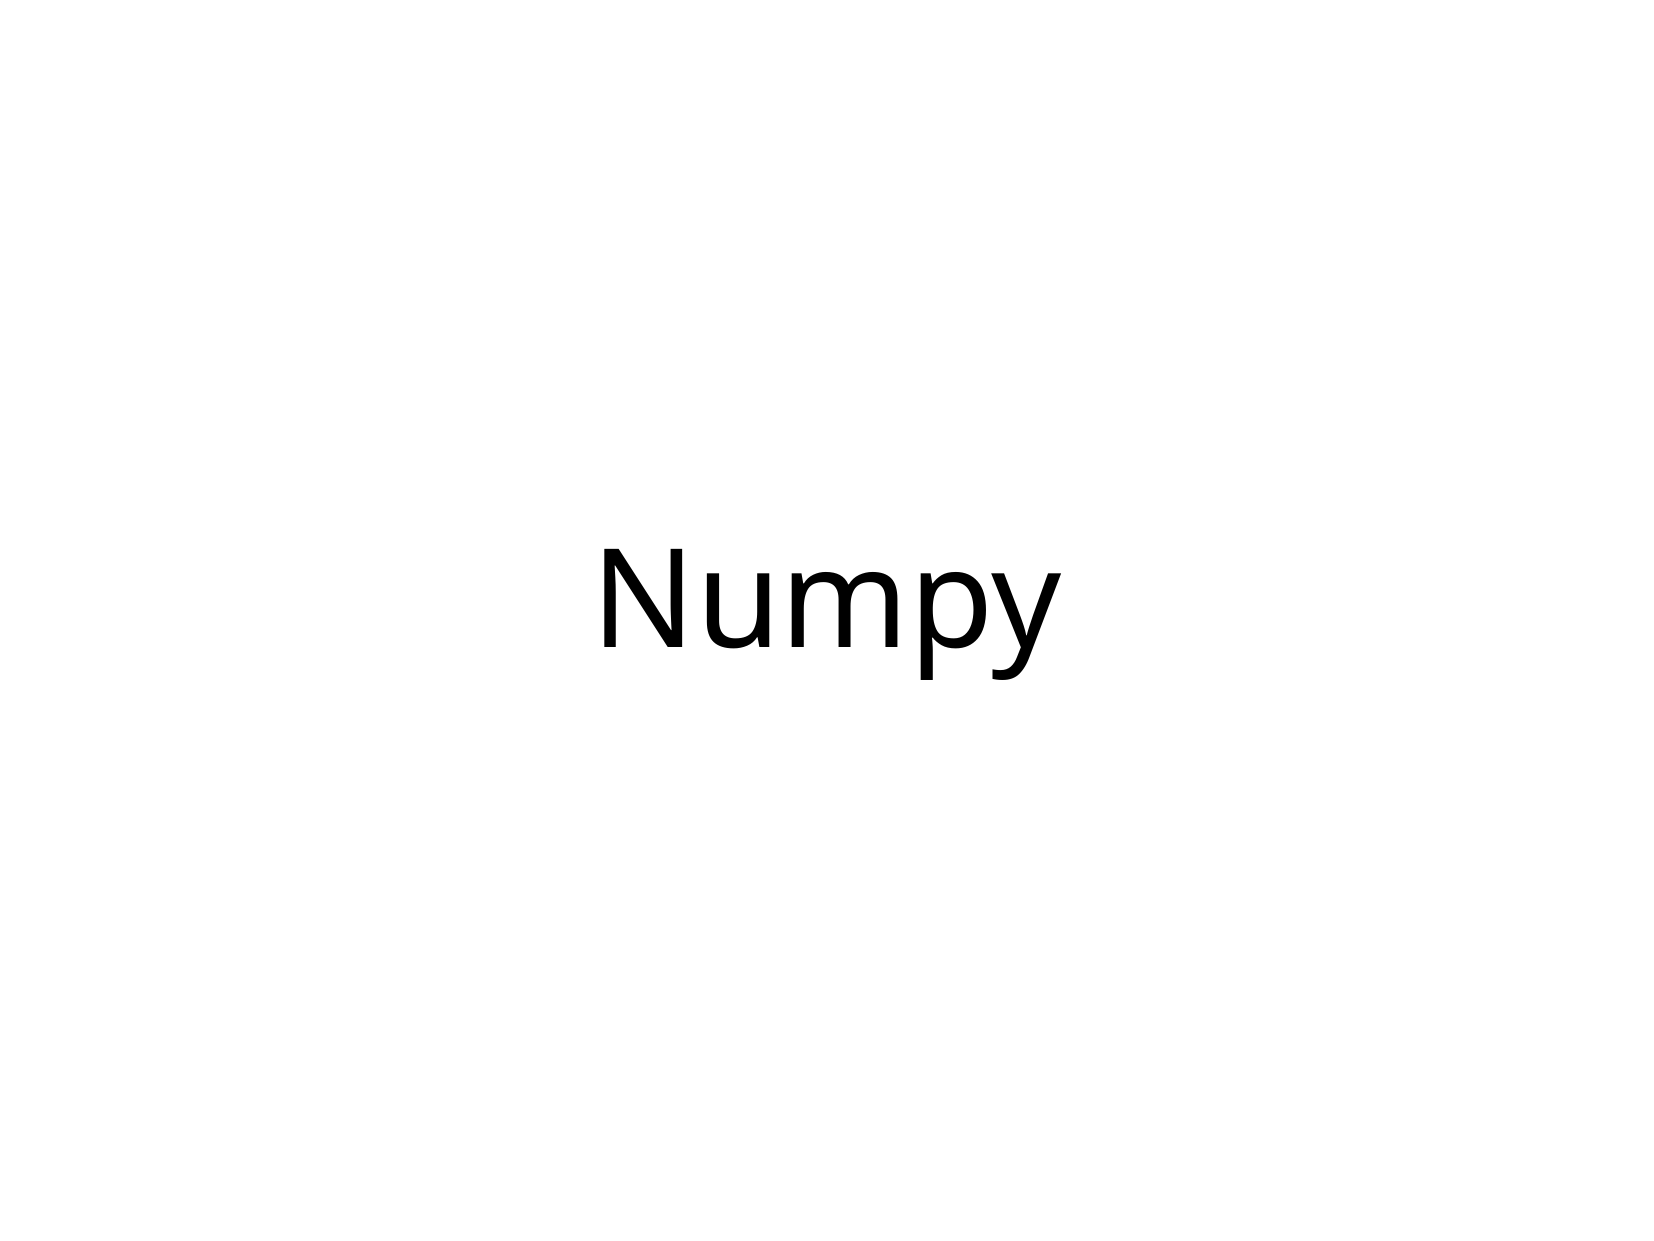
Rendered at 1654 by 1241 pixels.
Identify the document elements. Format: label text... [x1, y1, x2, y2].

subtitle Numpy [82, 114, 1571, 1075]
